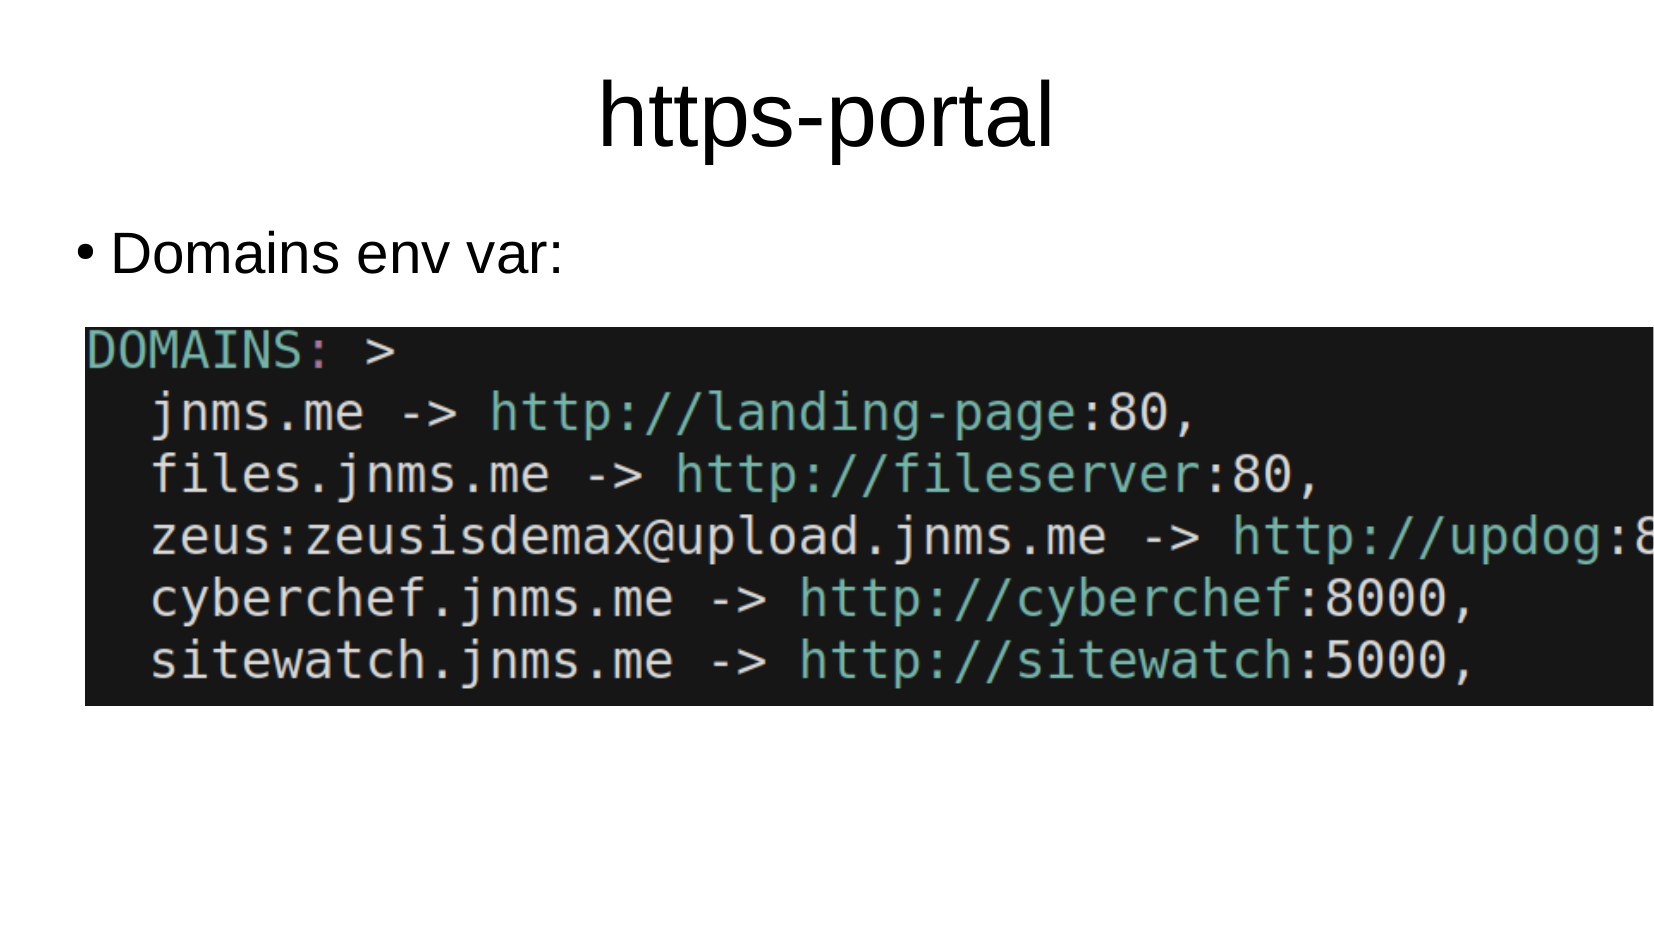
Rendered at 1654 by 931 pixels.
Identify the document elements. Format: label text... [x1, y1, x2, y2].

title https-portal [82, 37, 1571, 193]
subtitle Domains env var: [75, 210, 1564, 751]
picture [85, 327, 1654, 706]
